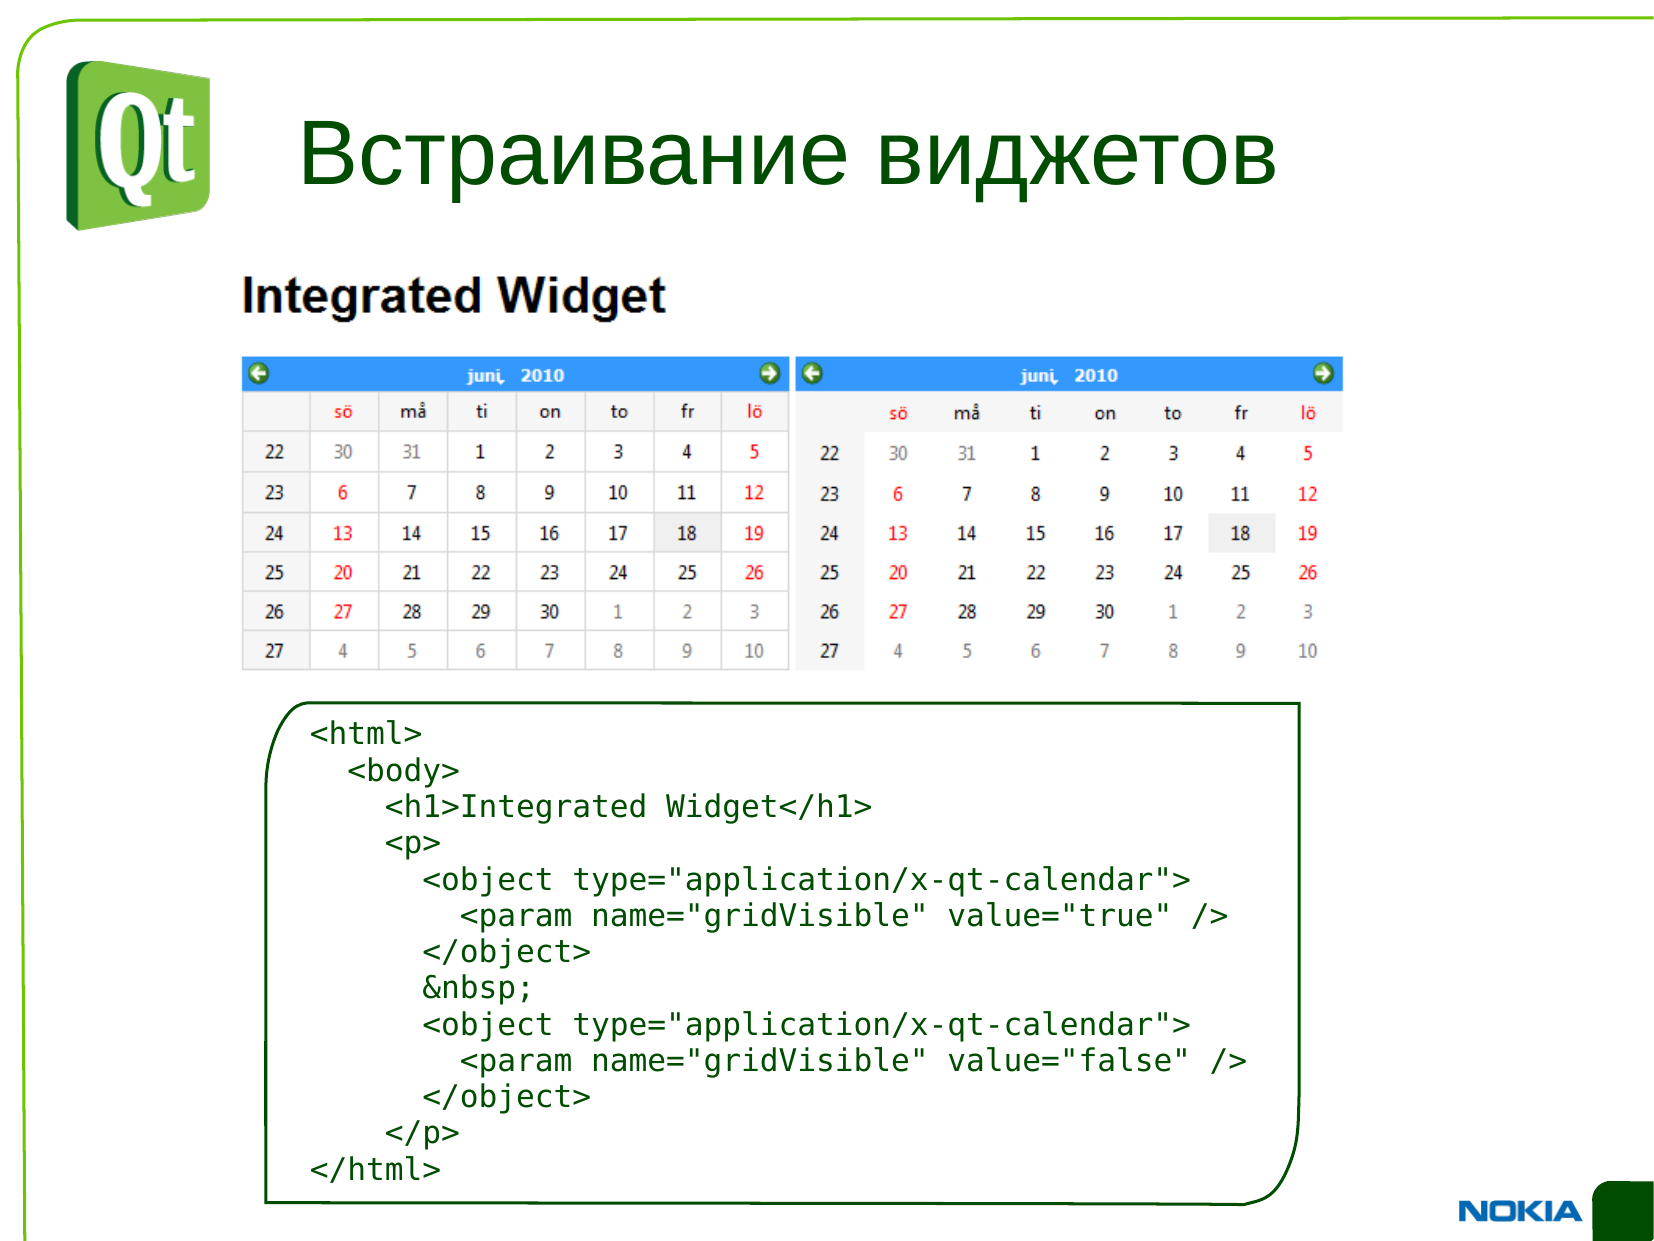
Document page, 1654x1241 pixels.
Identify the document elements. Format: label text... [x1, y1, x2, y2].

picture [236, 269, 1351, 680]
picture [66, 61, 210, 231]
title Встраивание виджетов [251, 56, 1327, 250]
text_box <html> <body> <h1>Integrated Widget</h1> <p> <object type="application/x-qt-calendar"> <param name="gridVisible" value="true" /> </object> &nbsp; <object type="application/x-qt-calendar"> <param name="gridVisible" value="false" /> </object> </p> </html> [295, 708, 1297, 1203]
text_box <html> <body> <h1>Integrated Widget</h1> <p> <object type="application/x-qt-calendar"> <param name="gridVisible" value="true" /> </object> &nbsp; <object type="application/x-qt-calendar"> <param name="gridVisible" value="false" /> </object> </p> </html> [295, 1132, 1300, 1211]
picture [1459, 1200, 1583, 1222]
